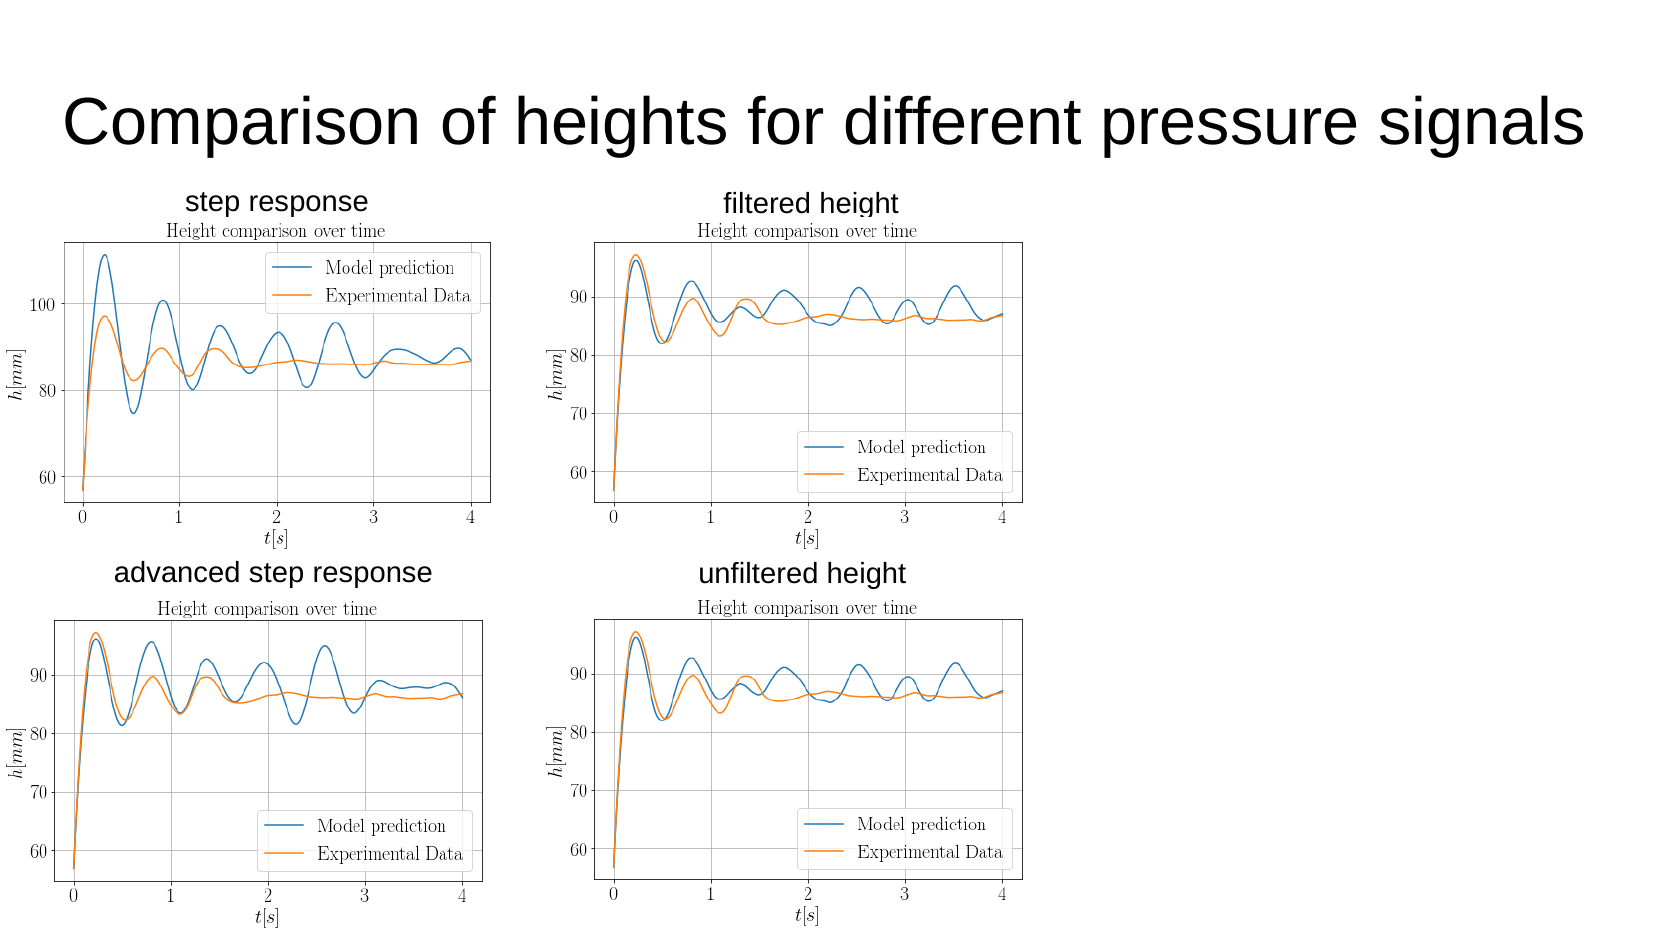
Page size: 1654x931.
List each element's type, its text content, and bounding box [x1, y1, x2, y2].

picture [0, 217, 496, 556]
picture [540, 217, 1027, 556]
text_box filtered height [708, 180, 915, 217]
text_box step response [170, 177, 385, 217]
title Comparison of heights for different pressure signals [30, 39, 1621, 196]
text_box advanced step response [99, 556, 449, 595]
picture [540, 594, 1027, 931]
picture [0, 595, 487, 931]
text_box unfiltered height [683, 556, 922, 594]
